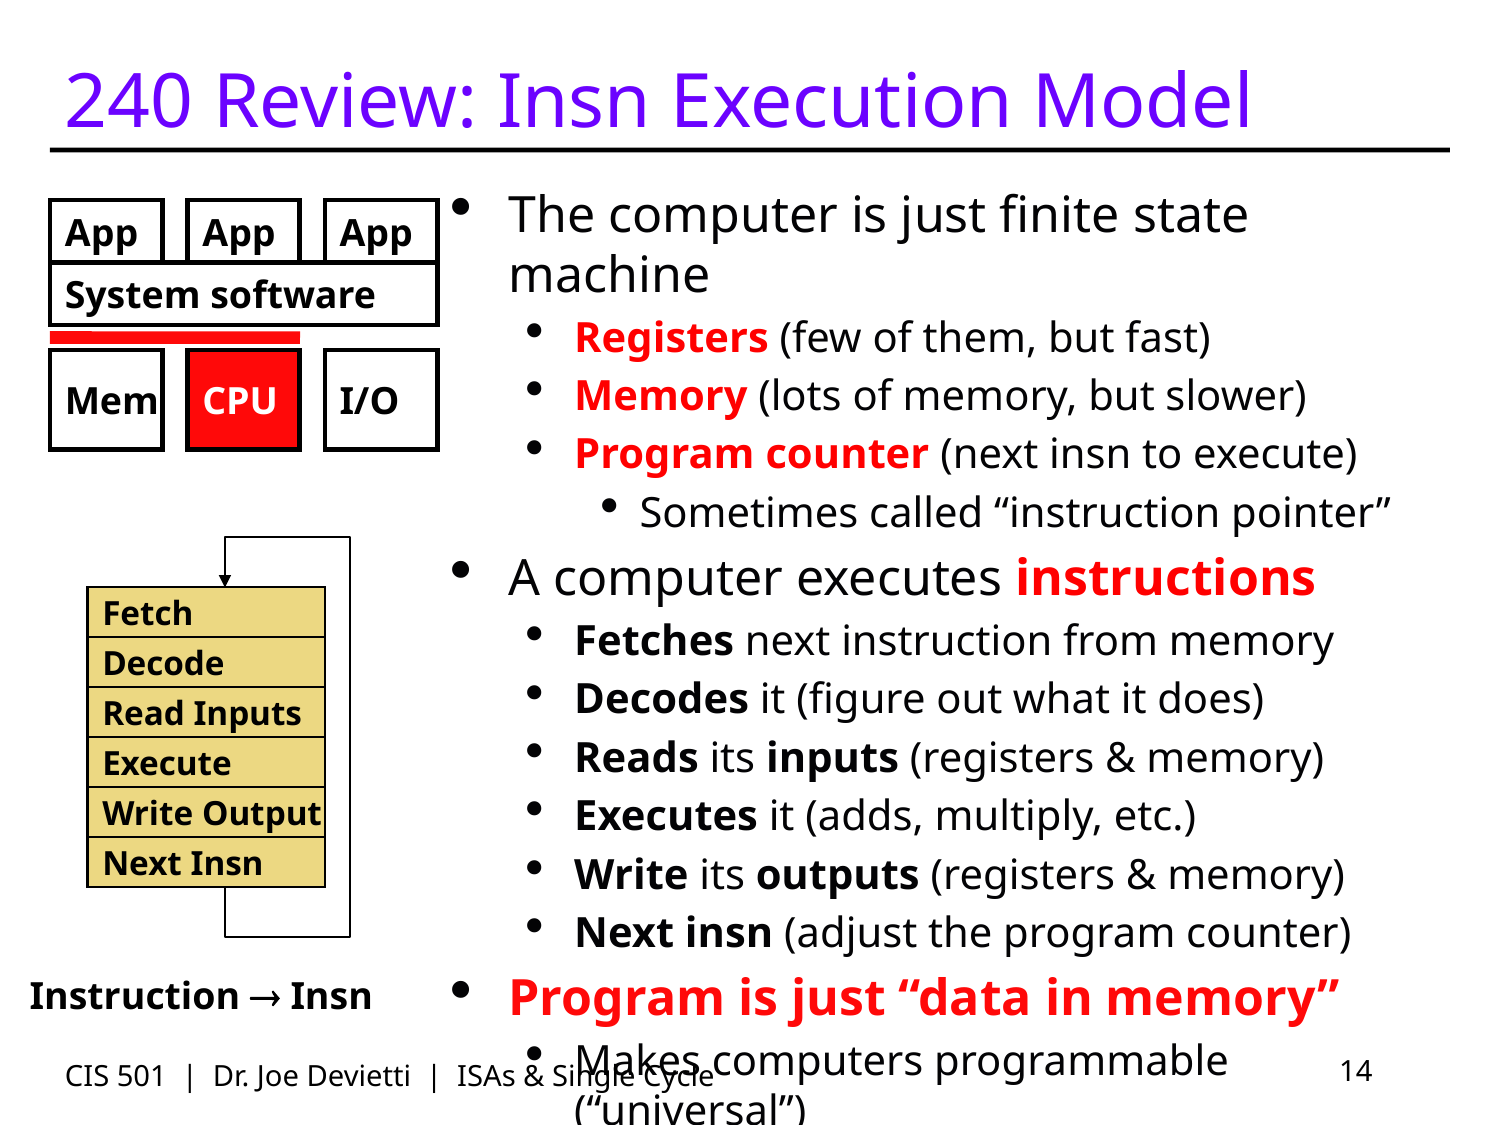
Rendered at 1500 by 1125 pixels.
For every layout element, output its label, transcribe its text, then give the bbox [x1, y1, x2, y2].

text_box Write Output [87, 787, 325, 837]
text_box Mem [49, 349, 163, 450]
text_box Instruction  Insn [14, 964, 436, 1025]
text_box Next Insn [87, 837, 325, 888]
text_box CPU [187, 349, 300, 450]
text_box App [324, 200, 438, 263]
text_box I/O [324, 349, 438, 450]
text_box Read Inputs [87, 687, 325, 737]
text_box App [49, 200, 163, 263]
text_box App [187, 200, 300, 263]
text_box Execute [87, 737, 325, 787]
text_box CIS 501 | Dr. Joe Devietti | ISAs & Single Cycle [49, 1049, 988, 1100]
text_box <number> [1074, 1049, 1388, 1100]
text_box Decode [87, 637, 325, 687]
text_box System software [50, 262, 438, 325]
text_box 240 Review: Insn Execution Model [49, 37, 1375, 150]
text_box The computer is just finite state machine Registers (few of them, but fast) Memory (lots of memory, but slower) Program counter (next insn to execute) Sometimes called “instruction pointer” A computer executes instructions Fetches next instruction from memory Decodes it (figure out what it does) Reads its inputs (registers & memory) Executes it (adds, multiply, etc.) Write its outputs (registers & memory) Next insn (adjust the program counter) Program is just “data in memory” Makes computers programmable (“universal”) [437, 174, 1463, 1025]
text_box Fetch [87, 587, 325, 637]
